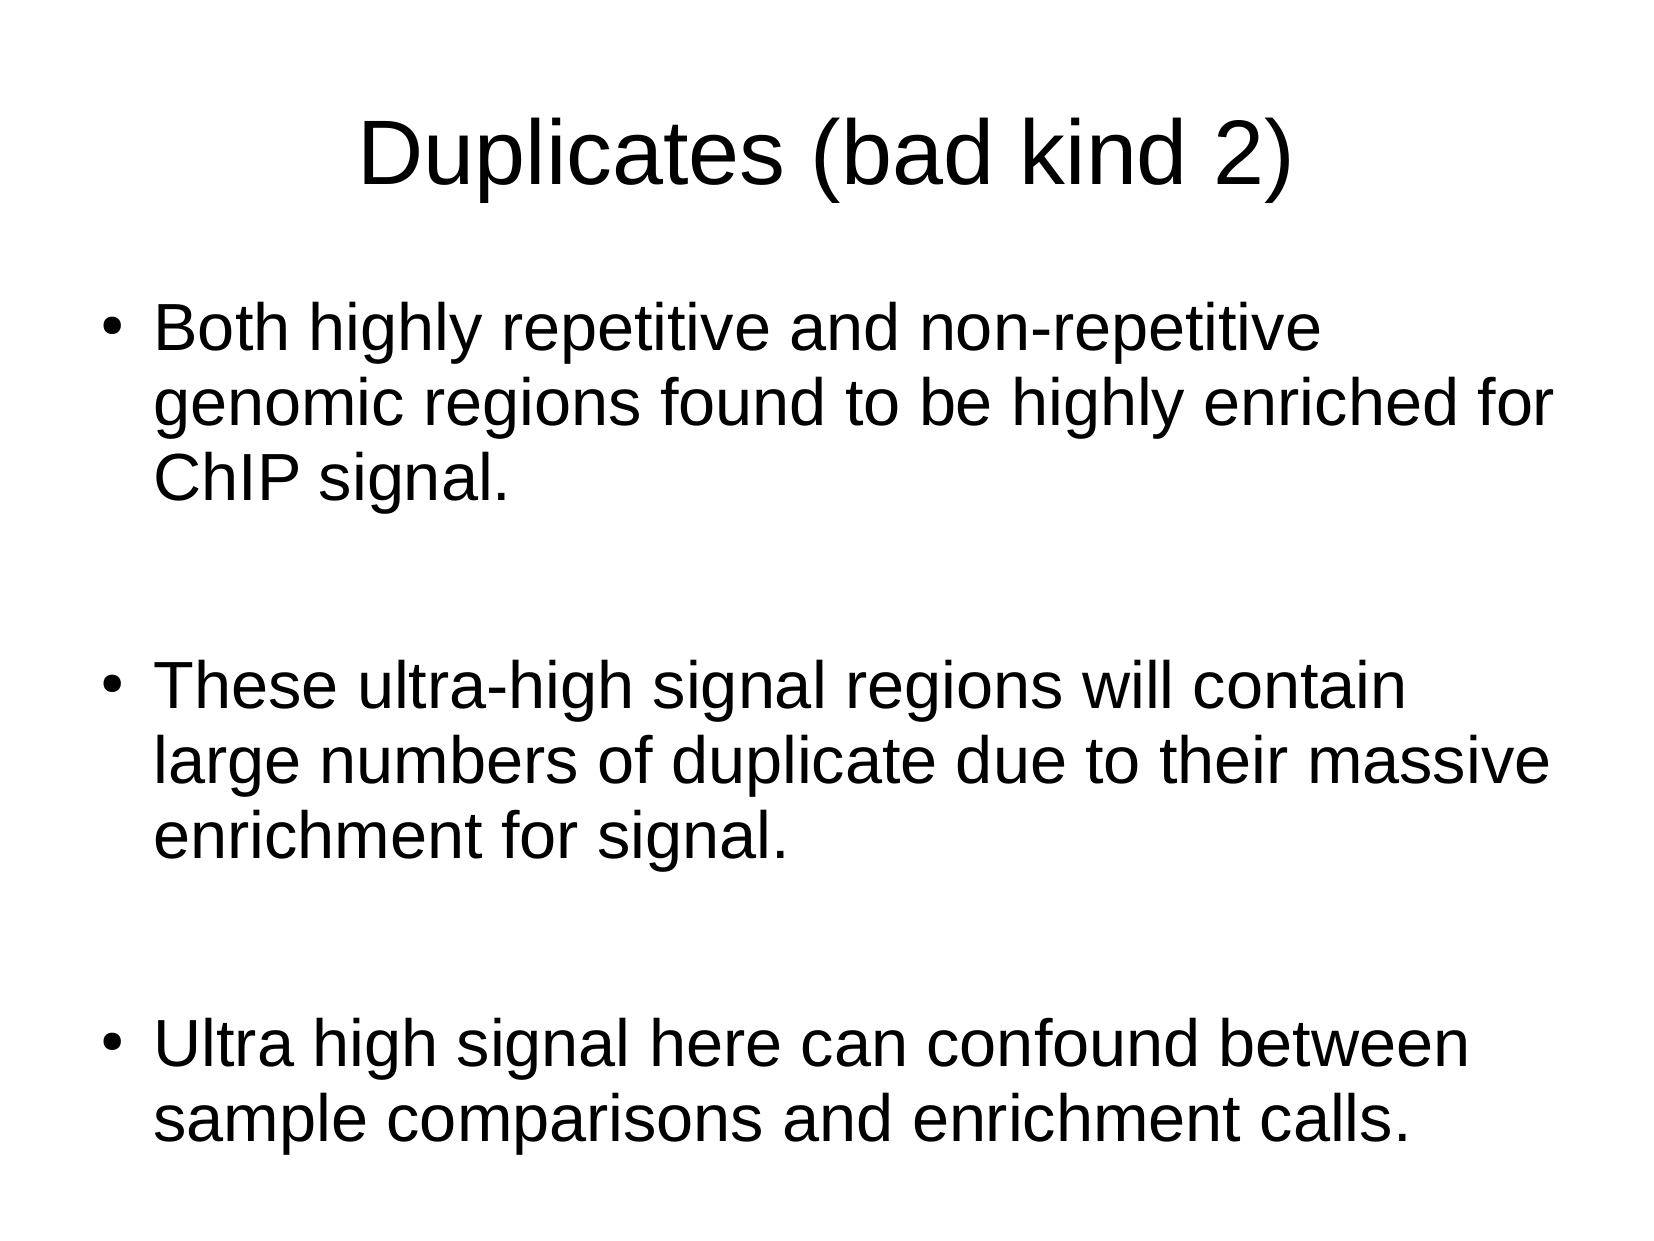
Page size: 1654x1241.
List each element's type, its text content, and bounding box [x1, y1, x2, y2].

title Duplicates (bad kind 2) [82, 49, 1571, 257]
list Both highly repetitive and non-repetitive genomic regions found to be highly enriched for ChIP signal. These ultra-high signal regions will contain large numbers of duplicate due to their massive enrichment for signal. Ultra high signal here can confound between sample comparisons and enrichment calls. [82, 290, 1571, 1241]
